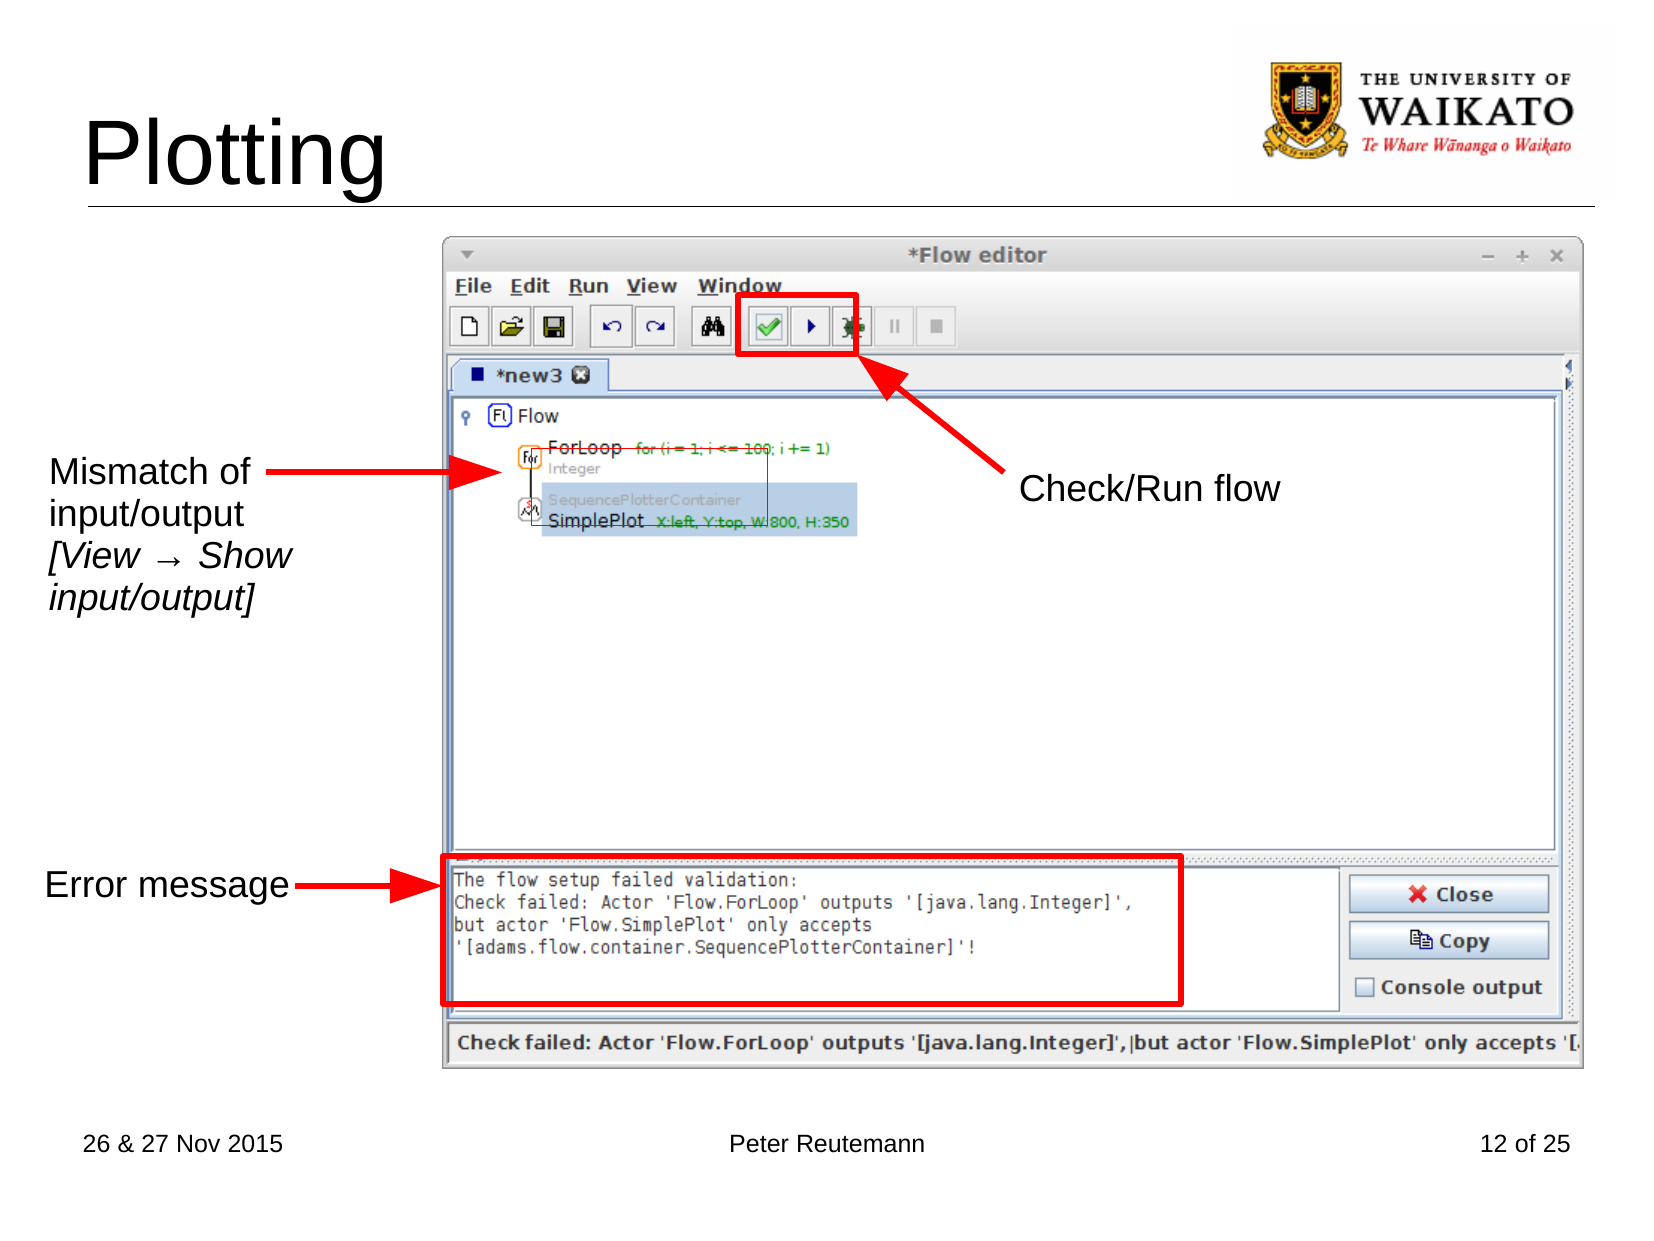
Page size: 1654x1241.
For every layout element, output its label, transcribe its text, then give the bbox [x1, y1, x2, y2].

title Plotting [82, 49, 1571, 257]
picture [1228, 24, 1619, 201]
picture [442, 236, 1584, 1069]
text_box Check/Run flow [1003, 460, 1296, 518]
picture [446, 859, 1178, 1001]
text_box Mismatch of input/output [View → Show input/output] [34, 442, 307, 626]
text_box Error message [29, 856, 305, 941]
